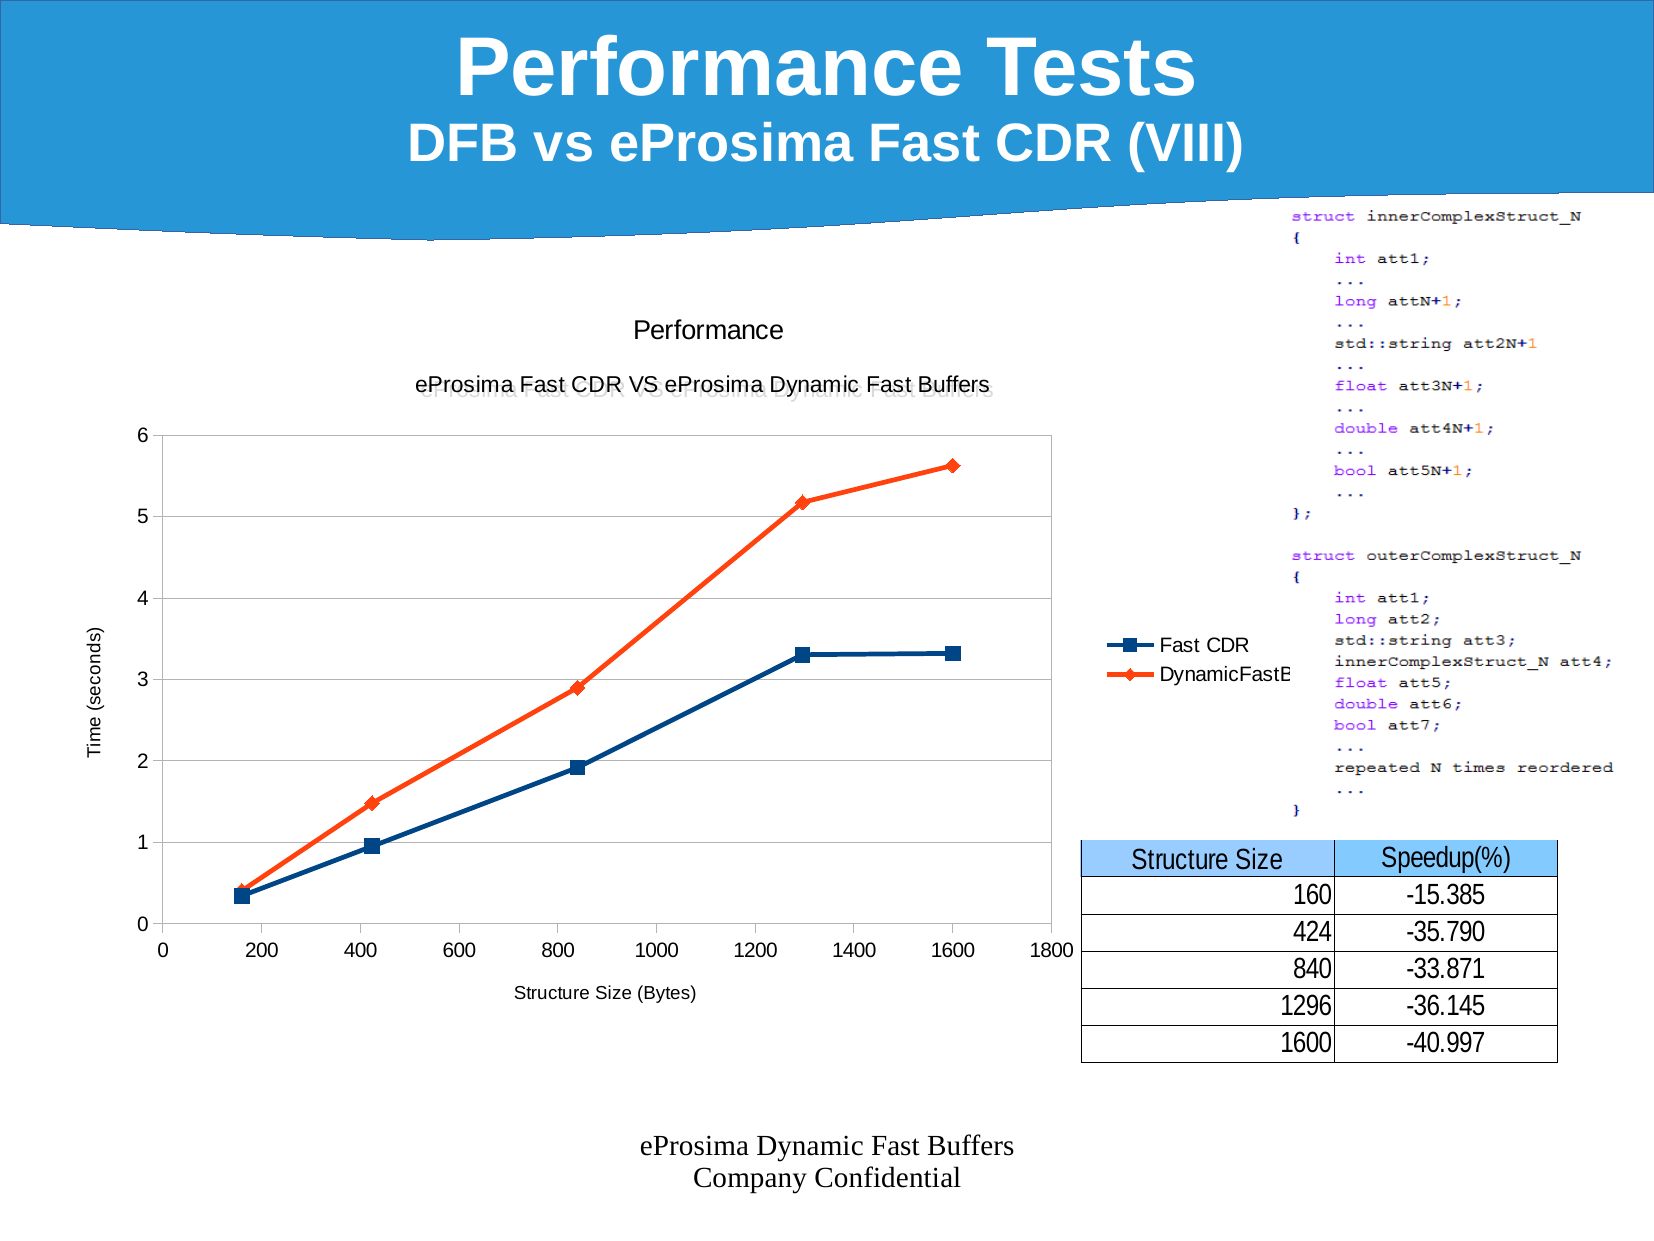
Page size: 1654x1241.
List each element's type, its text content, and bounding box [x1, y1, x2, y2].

picture [1080, 840, 1561, 1066]
picture [410, 363, 996, 404]
picture [1290, 209, 1636, 826]
text_box Performance Tests DFB vs eProsima Fast CDR (VIII) [0, 0, 1654, 241]
chart [51, 284, 1366, 1036]
